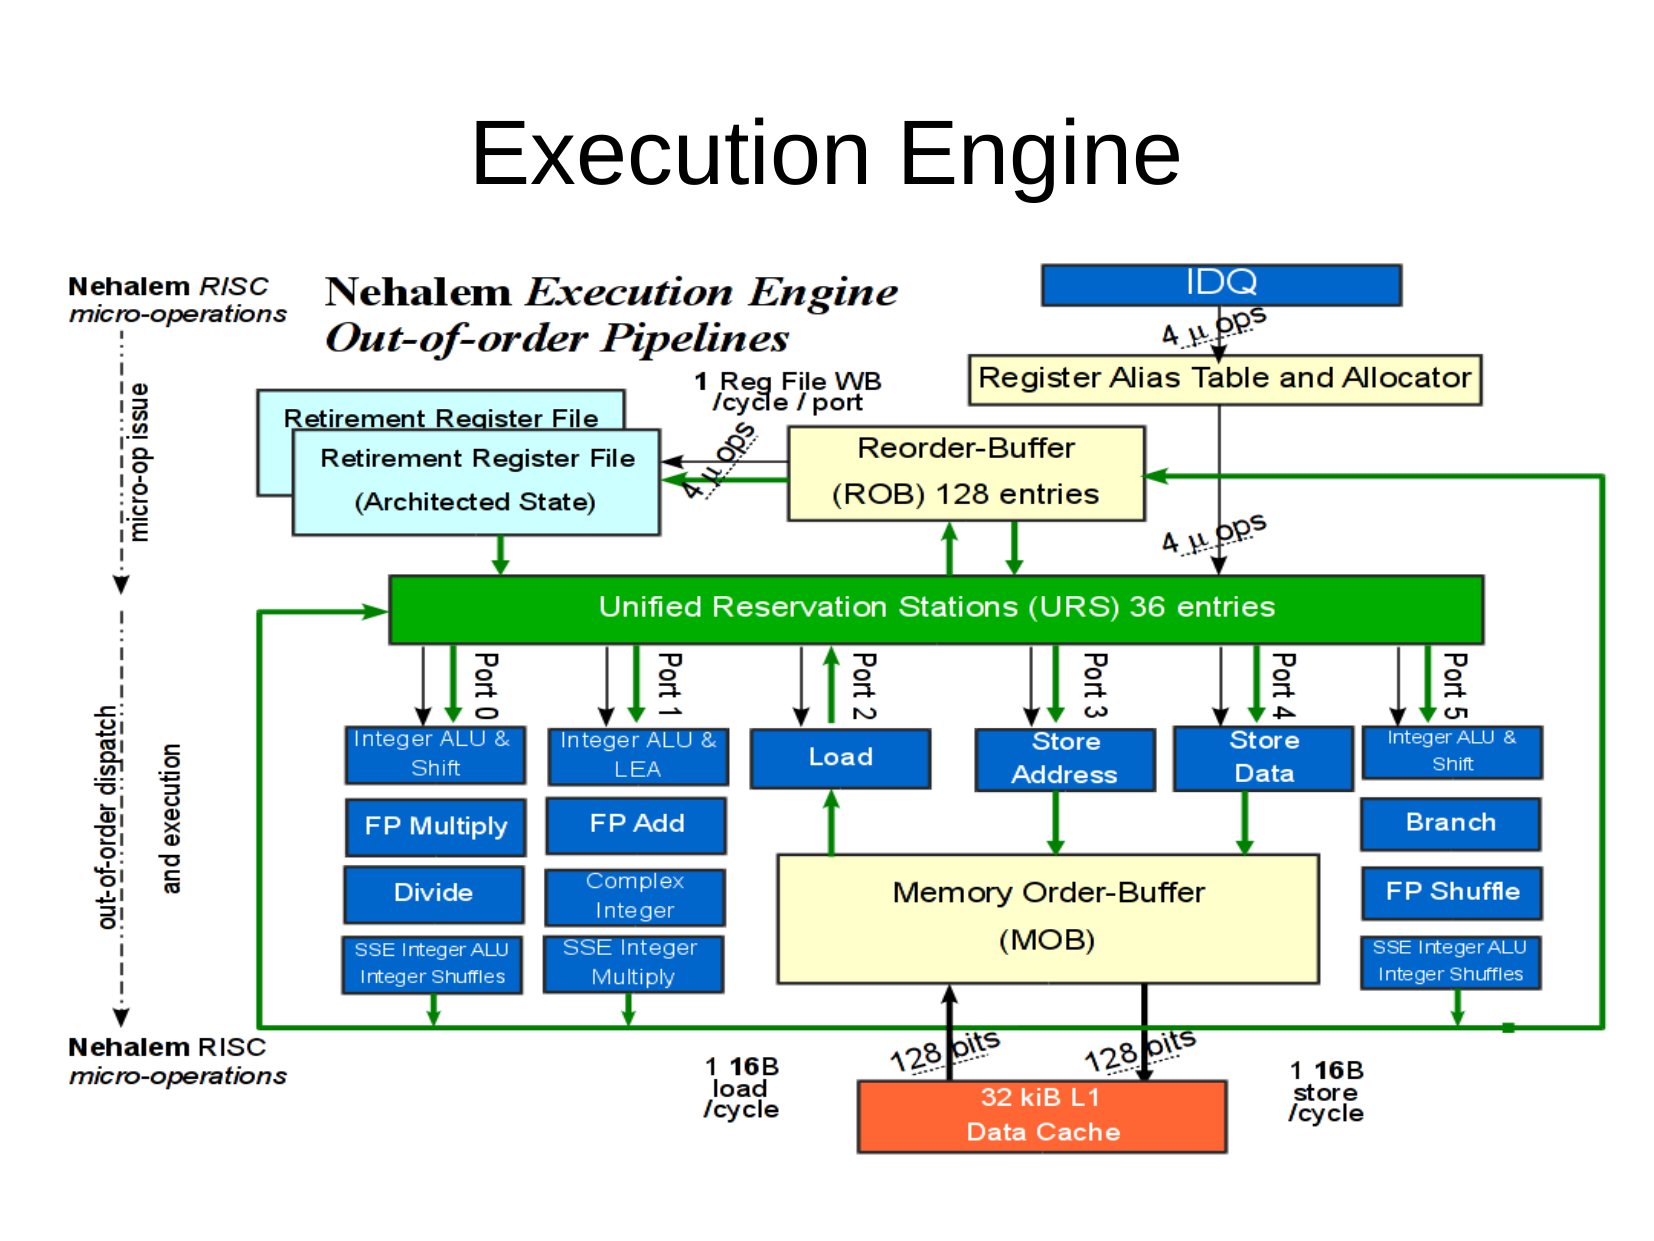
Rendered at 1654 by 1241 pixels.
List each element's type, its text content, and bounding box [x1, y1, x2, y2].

title Execution Engine [82, 49, 1571, 257]
picture [53, 262, 1607, 1156]
